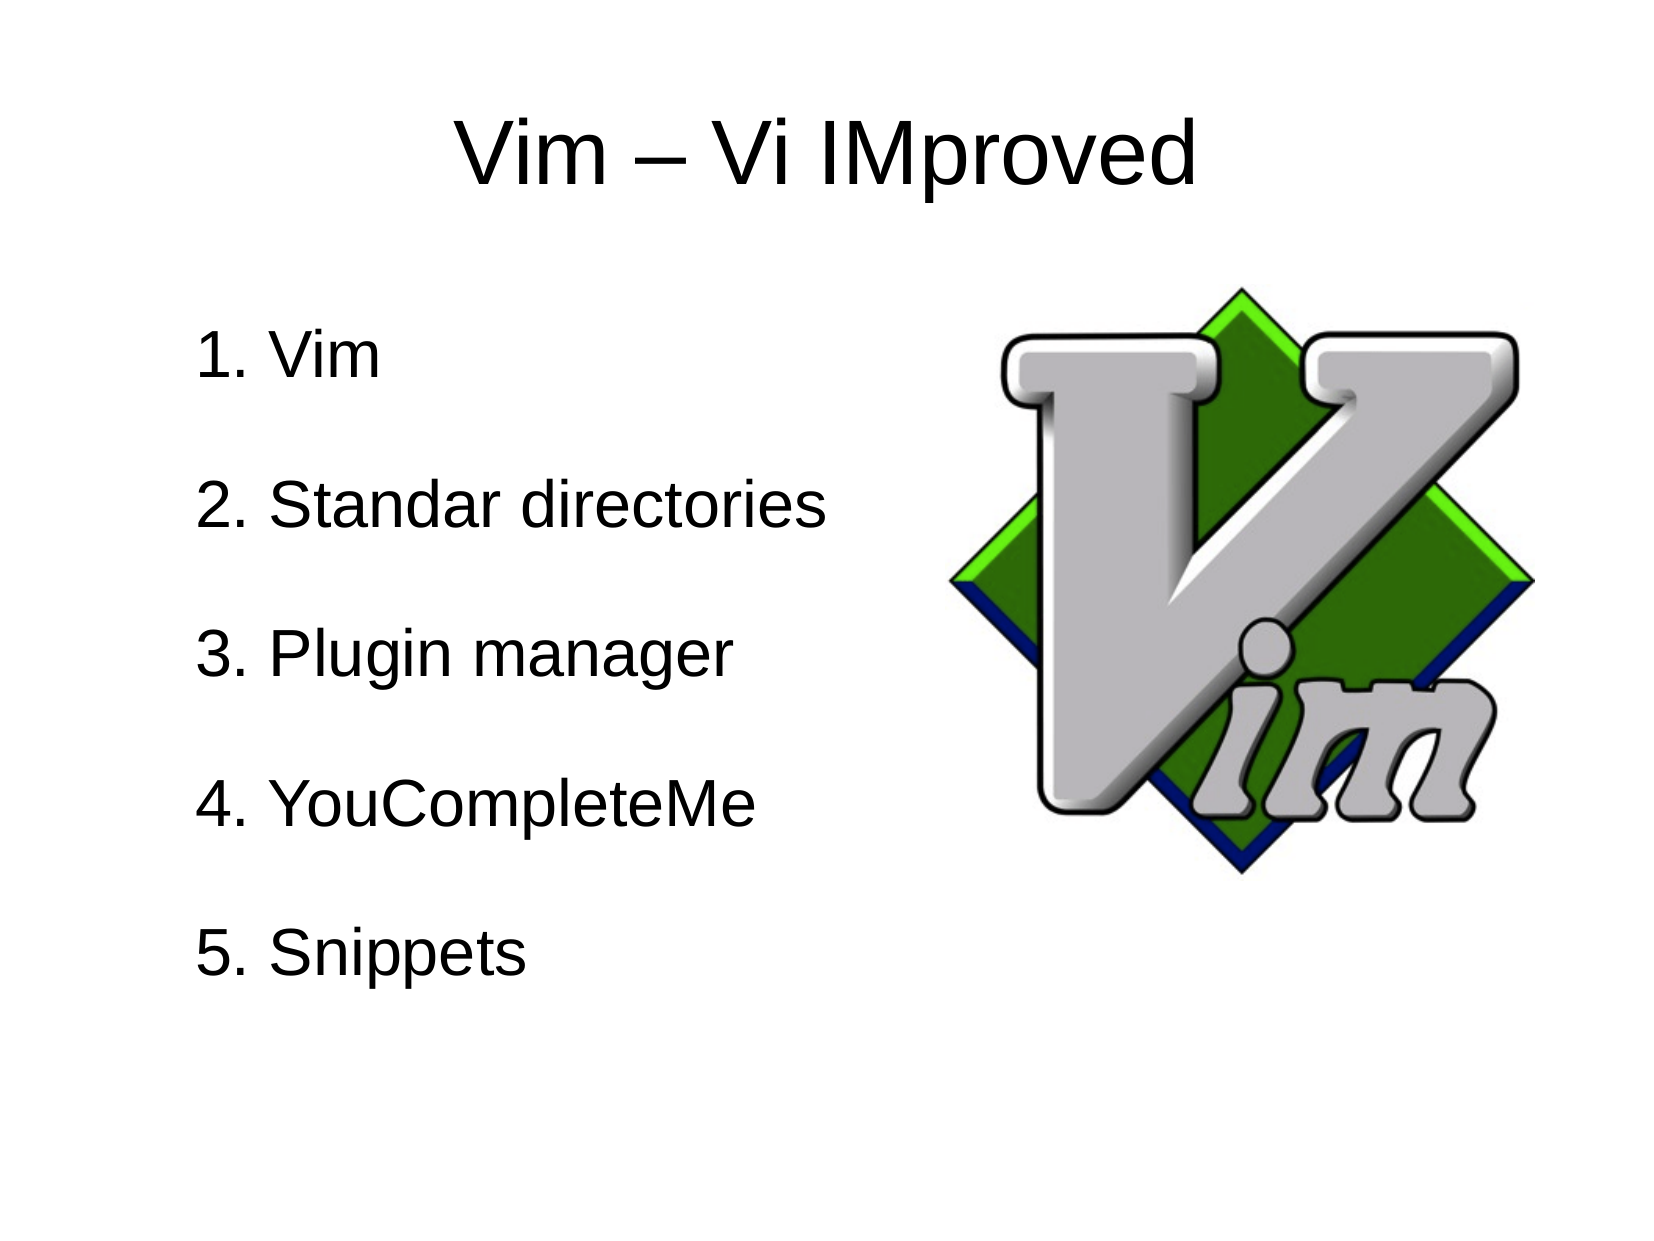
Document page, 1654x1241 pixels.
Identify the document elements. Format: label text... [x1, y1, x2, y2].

title Vim – Vi IMproved [82, 49, 1571, 257]
picture [945, 284, 1535, 881]
subtitle 1. Vim 2. Standar directories 3. Plugin manager 4. YouCompleteMe 5. Snippets [195, 302, 1028, 1006]
